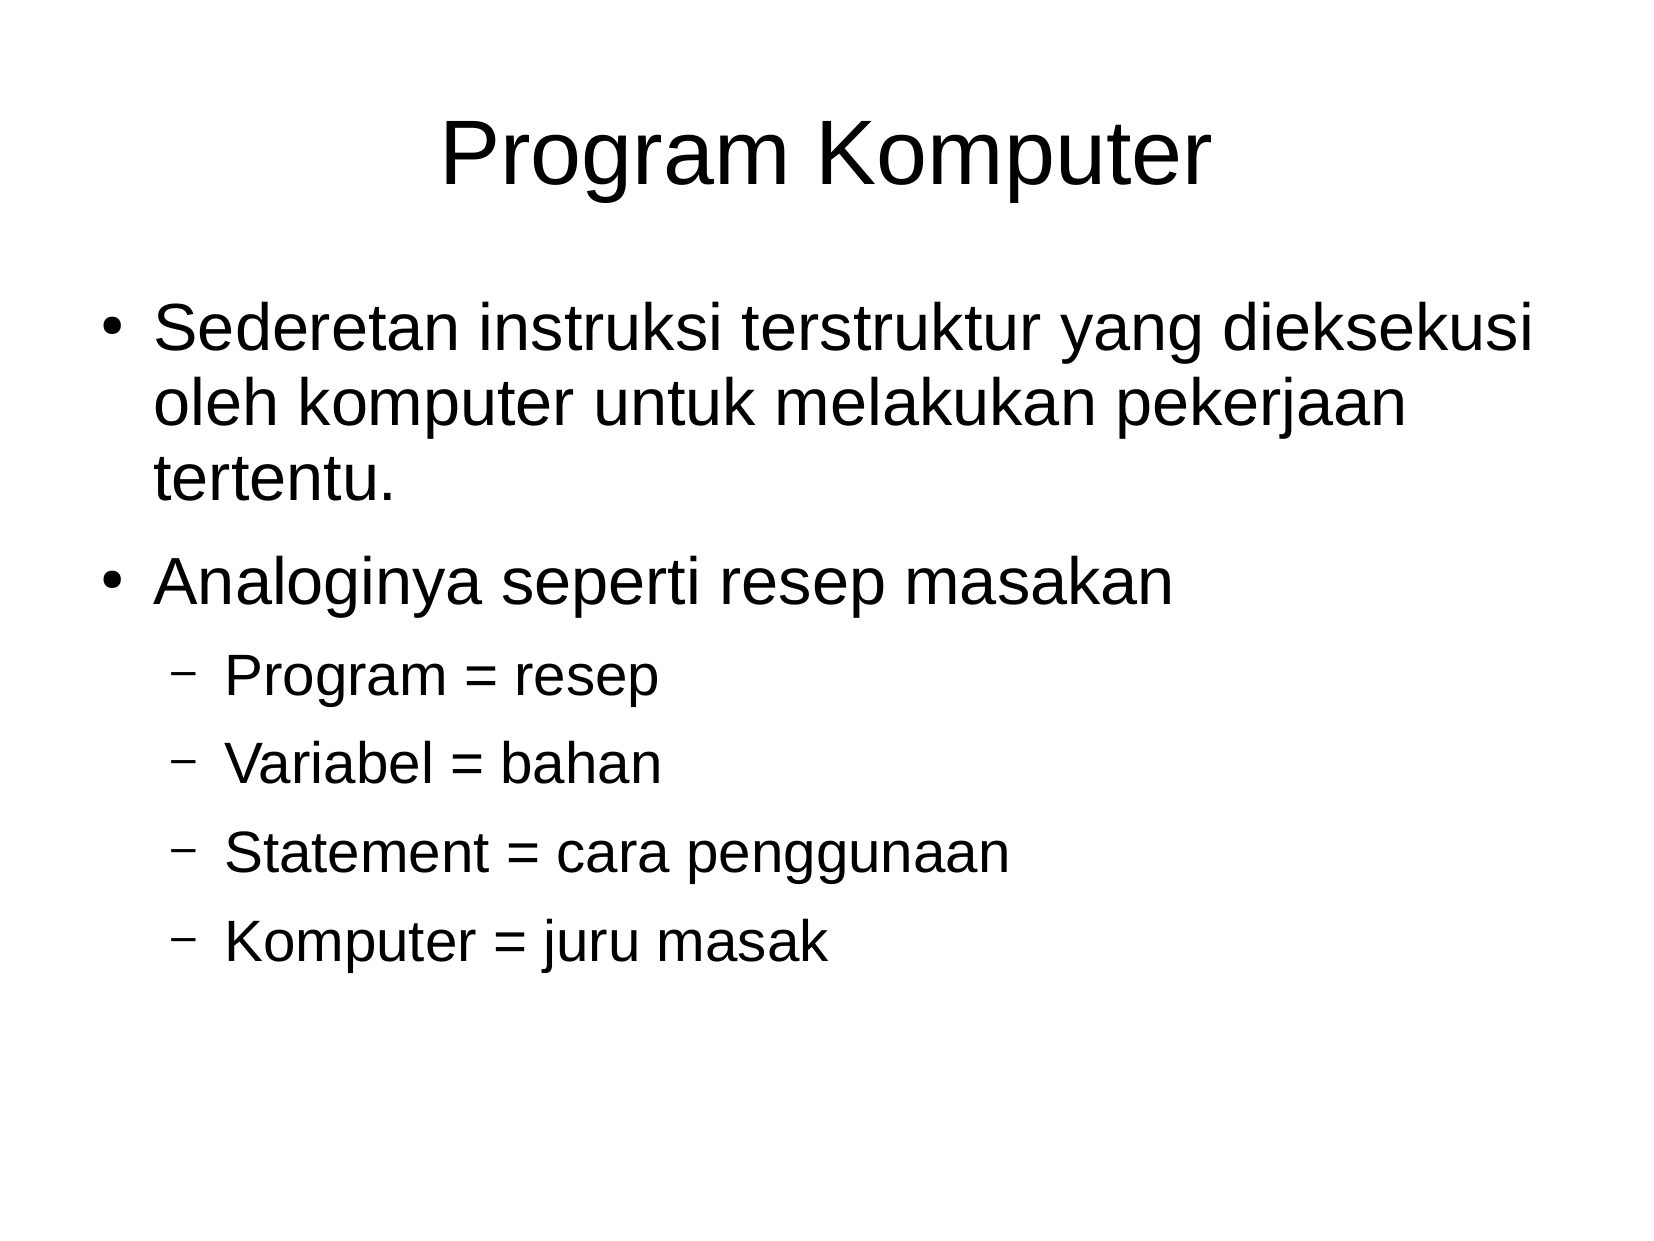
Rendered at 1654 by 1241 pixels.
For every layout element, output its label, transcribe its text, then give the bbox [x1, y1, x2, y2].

title Program Komputer [82, 49, 1571, 257]
list Sederetan instruksi terstruktur yang dieksekusi oleh komputer untuk melakukan pekerjaan tertentu. Analoginya seperti resep masakan Program = resep Variabel = bahan Statement = cara penggunaan Komputer = juru masak [82, 290, 1571, 1010]
